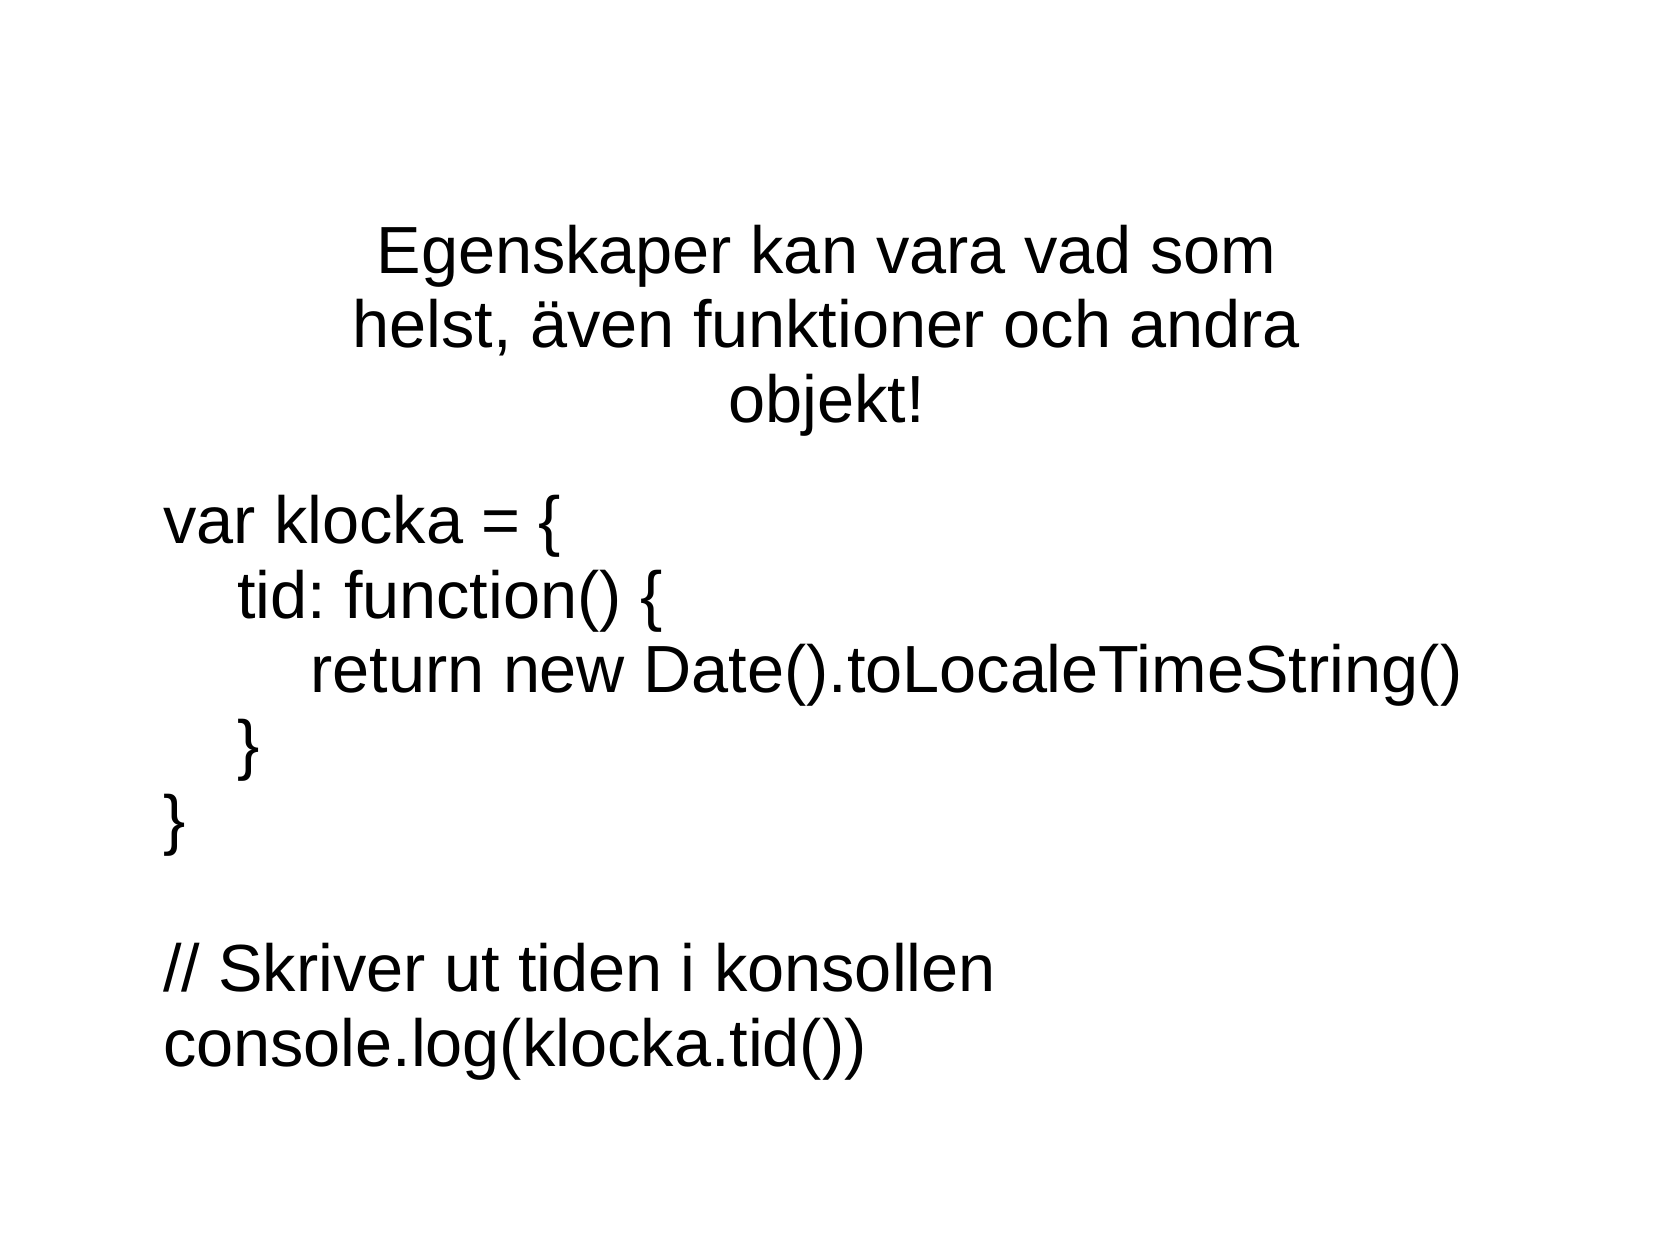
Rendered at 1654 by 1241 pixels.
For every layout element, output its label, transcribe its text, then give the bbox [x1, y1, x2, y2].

text_box var klocka = { tid: function() { return new Date().toLocaleTimeString() } } // Skriver ut tiden i konsollen console.log(klocka.tid()) [148, 475, 1512, 1164]
subtitle Egenskaper kan vara vad som helst, även funktioner och andra objekt! [330, 212, 1323, 475]
